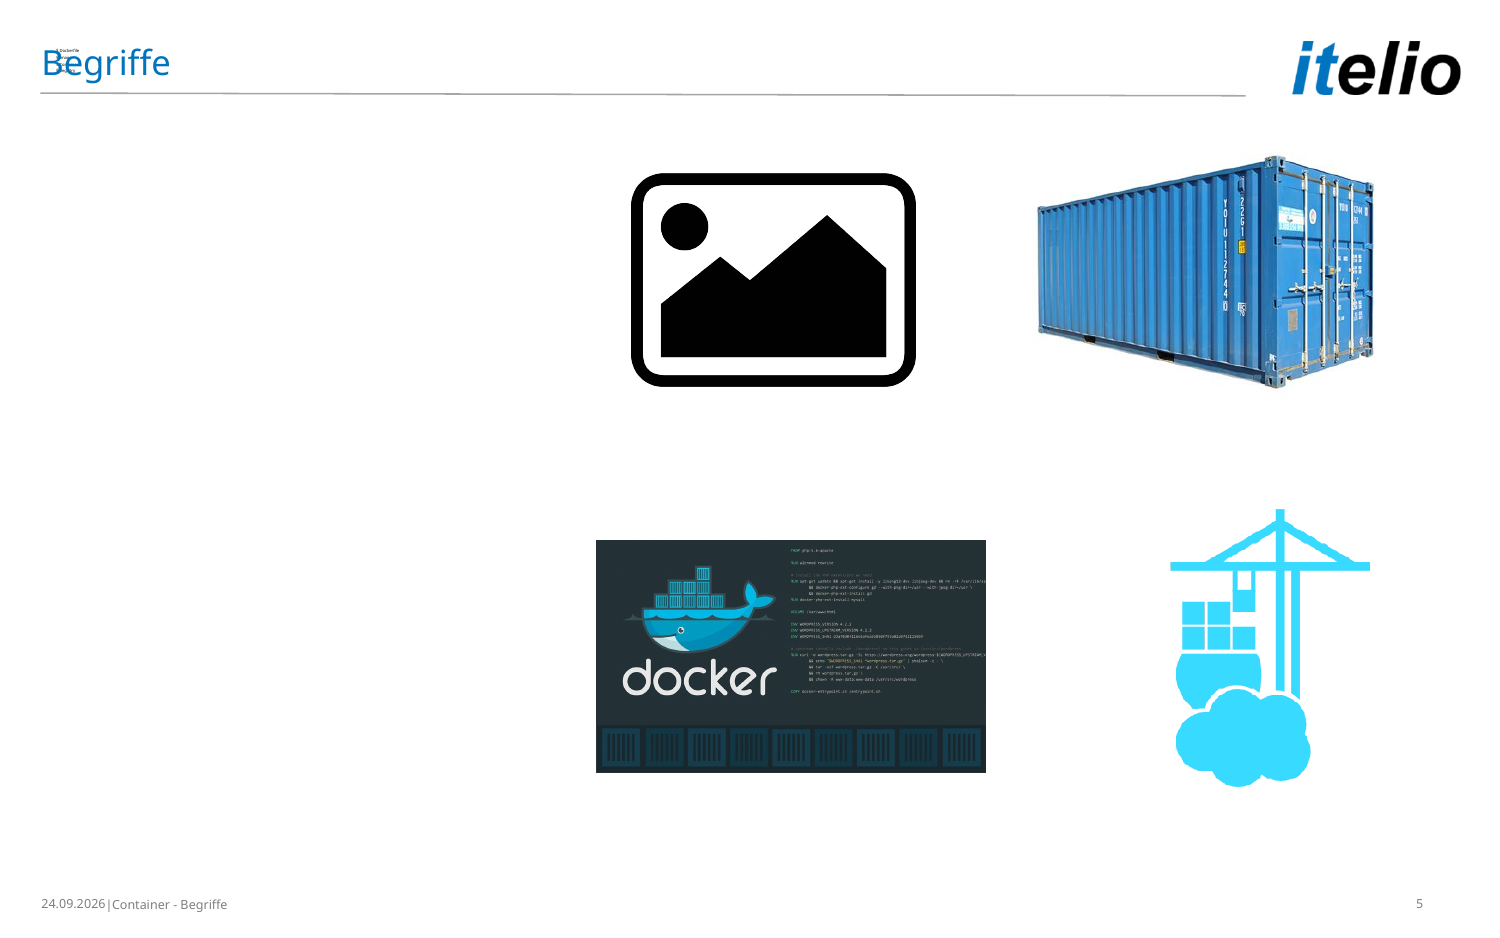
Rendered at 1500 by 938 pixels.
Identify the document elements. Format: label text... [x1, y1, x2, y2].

list Dockerfile Image Container Registry [41, 138, 1459, 883]
list Begriffe [41, 41, 1193, 83]
picture [631, 173, 916, 387]
text_box 31.10.2024 [41, 893, 112, 916]
text_box Container - Begriffe [112, 893, 1412, 916]
picture [1092, 487, 1417, 812]
picture [596, 541, 986, 773]
picture [1004, 138, 1411, 410]
text_box [1416, 893, 1459, 916]
